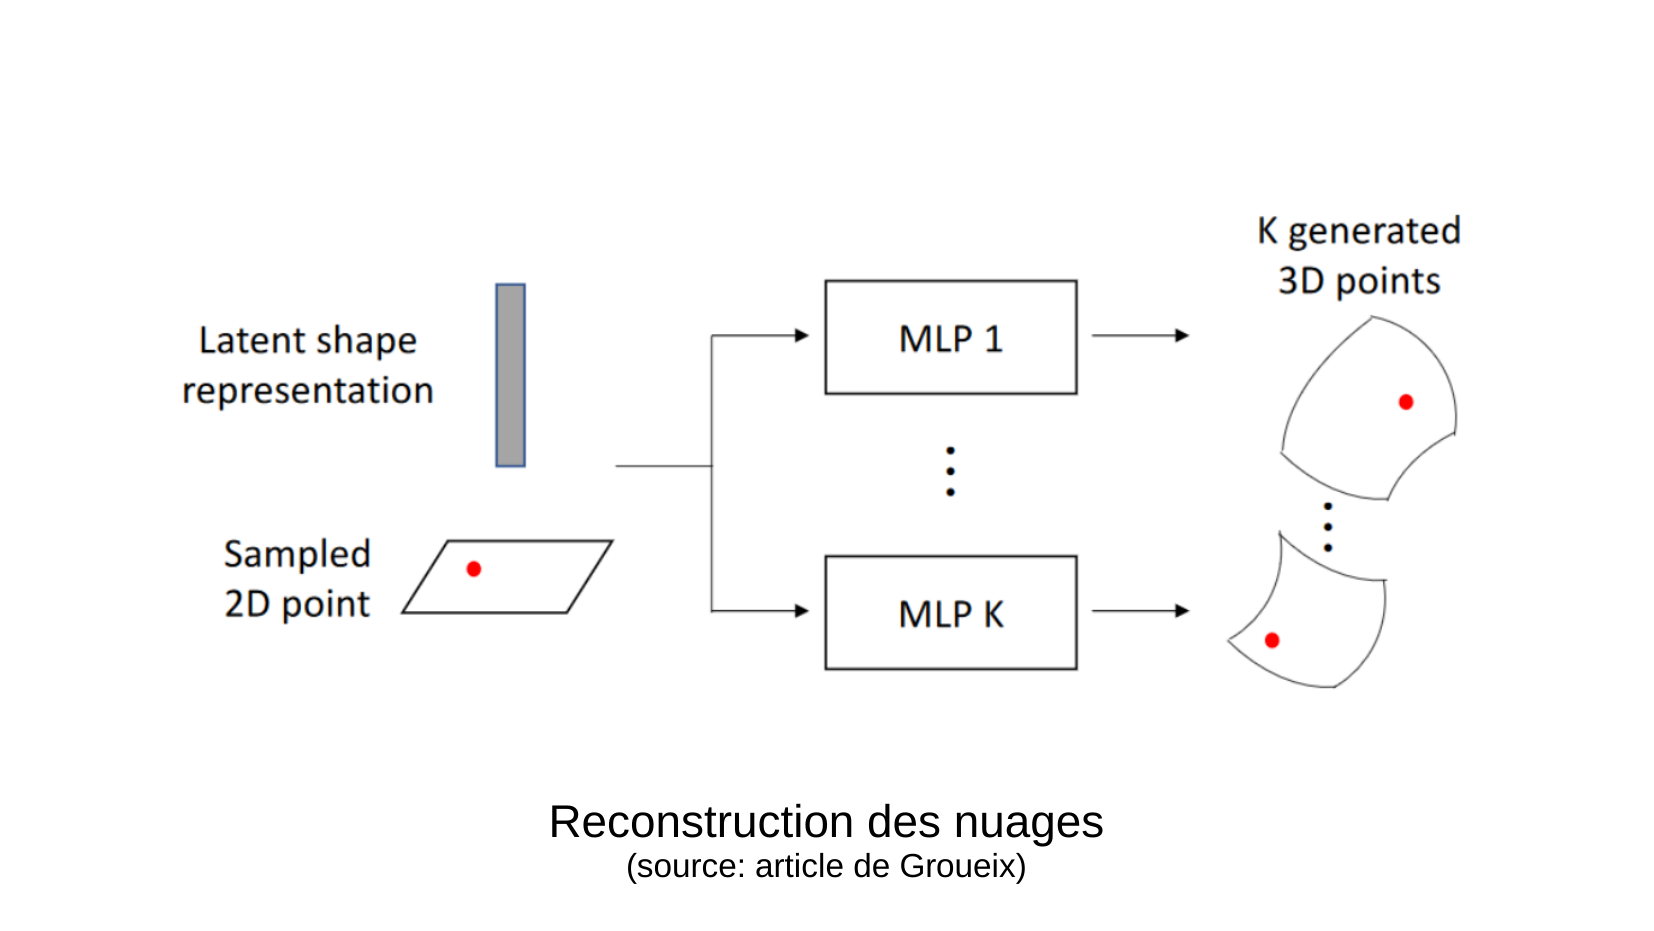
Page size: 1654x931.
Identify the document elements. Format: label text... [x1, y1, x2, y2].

picture [165, 179, 1501, 734]
subtitle Reconstruction des nuages (source: article de Groueix) [0, 750, 1654, 931]
